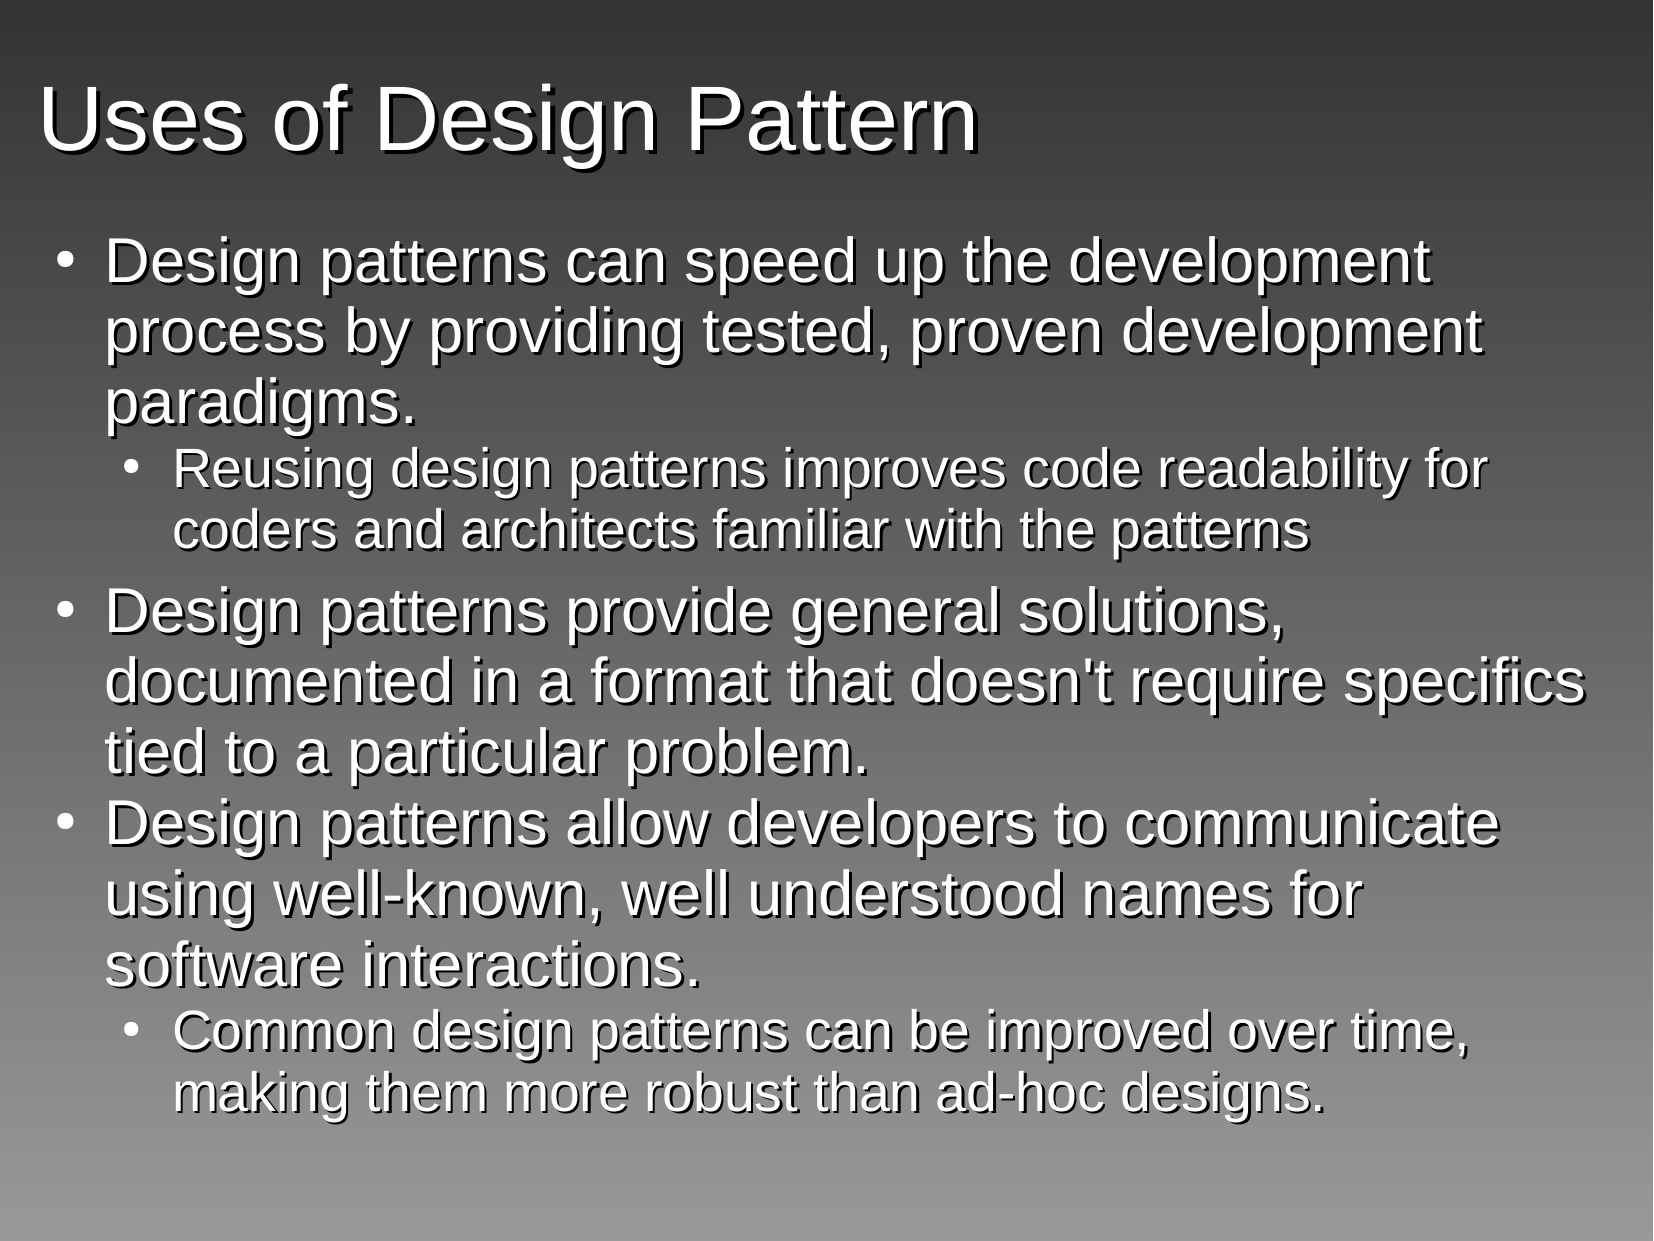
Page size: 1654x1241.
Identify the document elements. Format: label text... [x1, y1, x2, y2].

list Design patterns can speed up the development process by providing tested, proven development paradigms. Reusing design patterns improves code readability for coders and architects familiar with the patterns Design patterns provide general solutions, documented in a format that doesn't require specifics tied to a particular problem. Design patterns allow developers to communicate using well-known, well understood names for software interactions. Common design patterns can be improved over time, making them more robust than ad-hoc designs. [37, 225, 1613, 1126]
title Uses of Design Pattern [37, 49, 1613, 188]
